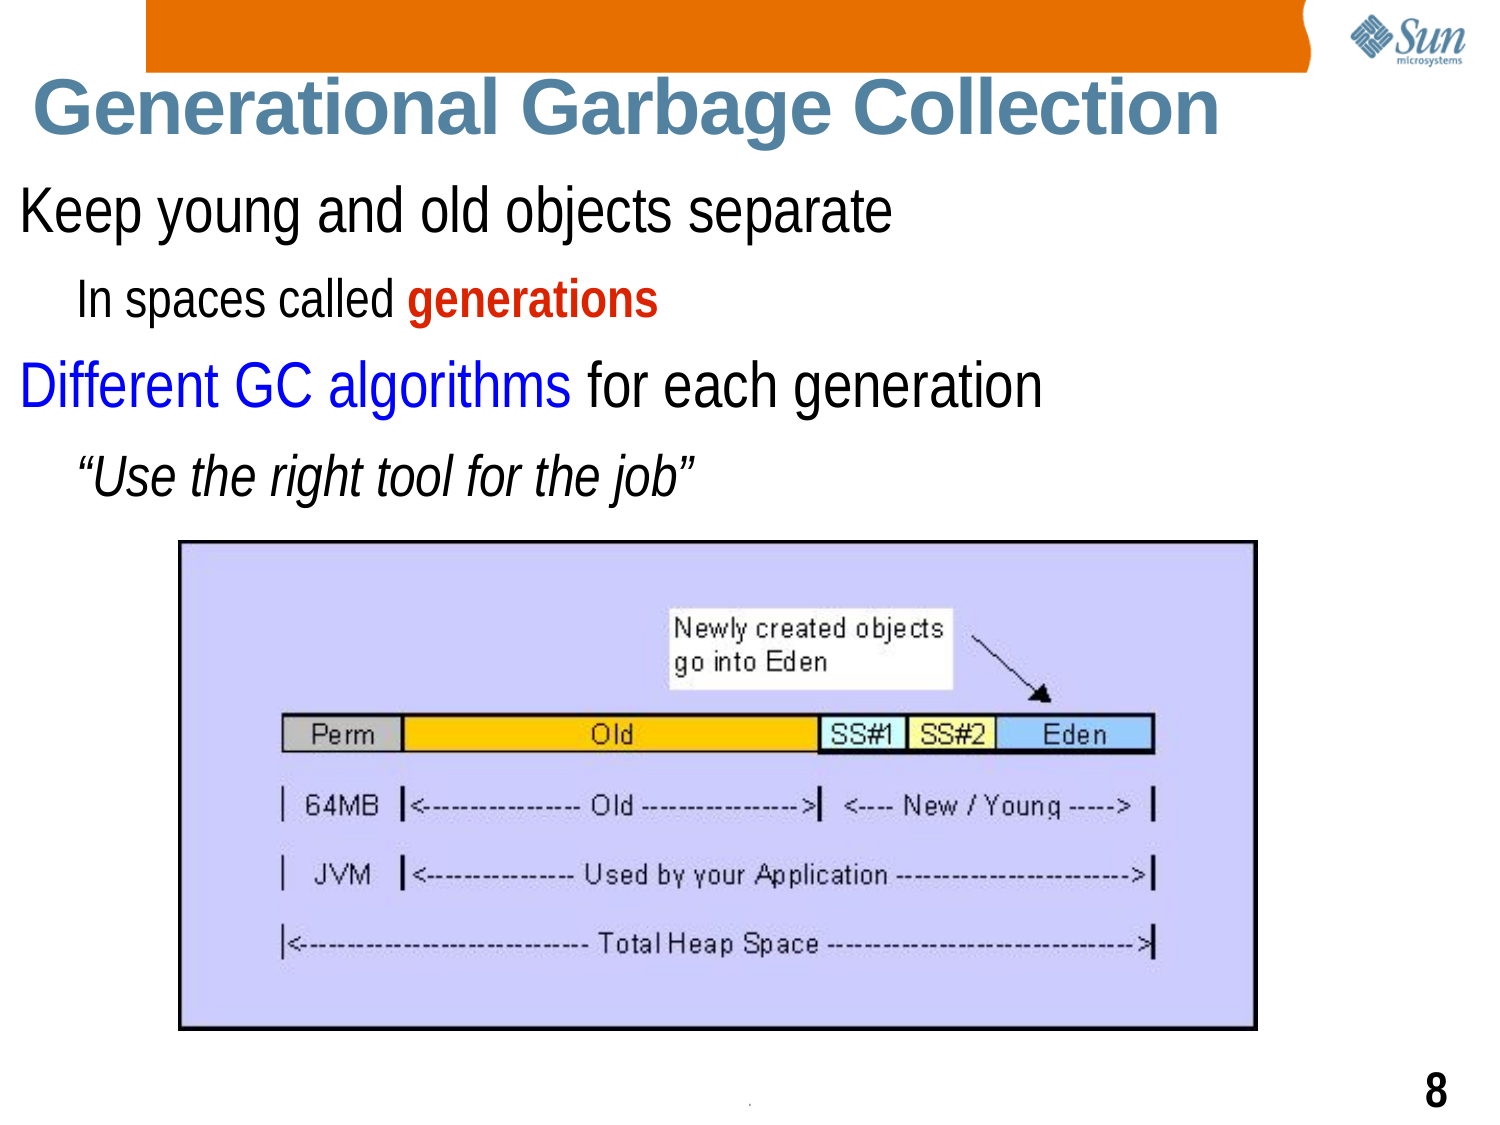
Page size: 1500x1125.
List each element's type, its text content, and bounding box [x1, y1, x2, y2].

picture [146, 0, 1500, 75]
list Keep young and old objects separate In spaces called generations Different GC algorithms for each generation “Use the right tool for the job” [0, 171, 1486, 574]
picture [178, 540, 1258, 1031]
title Generational Garbage Collection [32, 70, 1395, 171]
